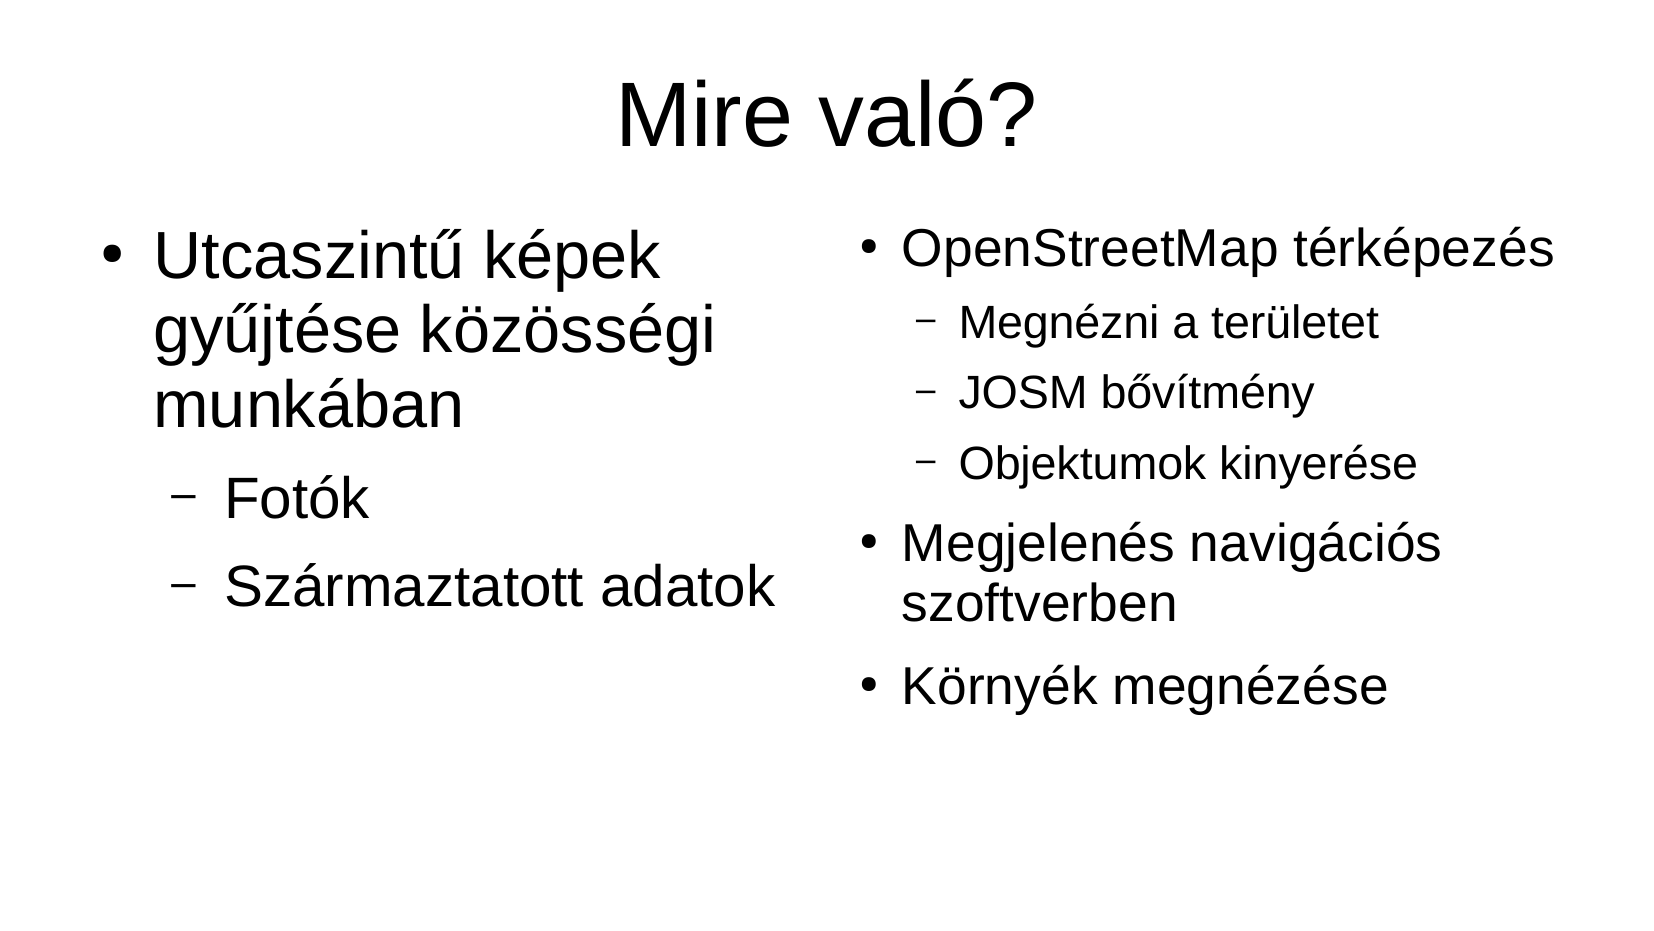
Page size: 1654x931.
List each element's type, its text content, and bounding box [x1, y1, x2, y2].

title Mire való? [82, 37, 1571, 193]
list Utcaszintű képek gyűjtése közösségi munkában Fotók Származtatott adatok [82, 217, 809, 758]
list OpenStreetMap térképezés Megnézni a területet JOSM bővítmény Objektumok kinyerése Megjelenés navigációs szoftverben Környék megnézése [845, 217, 1572, 758]
